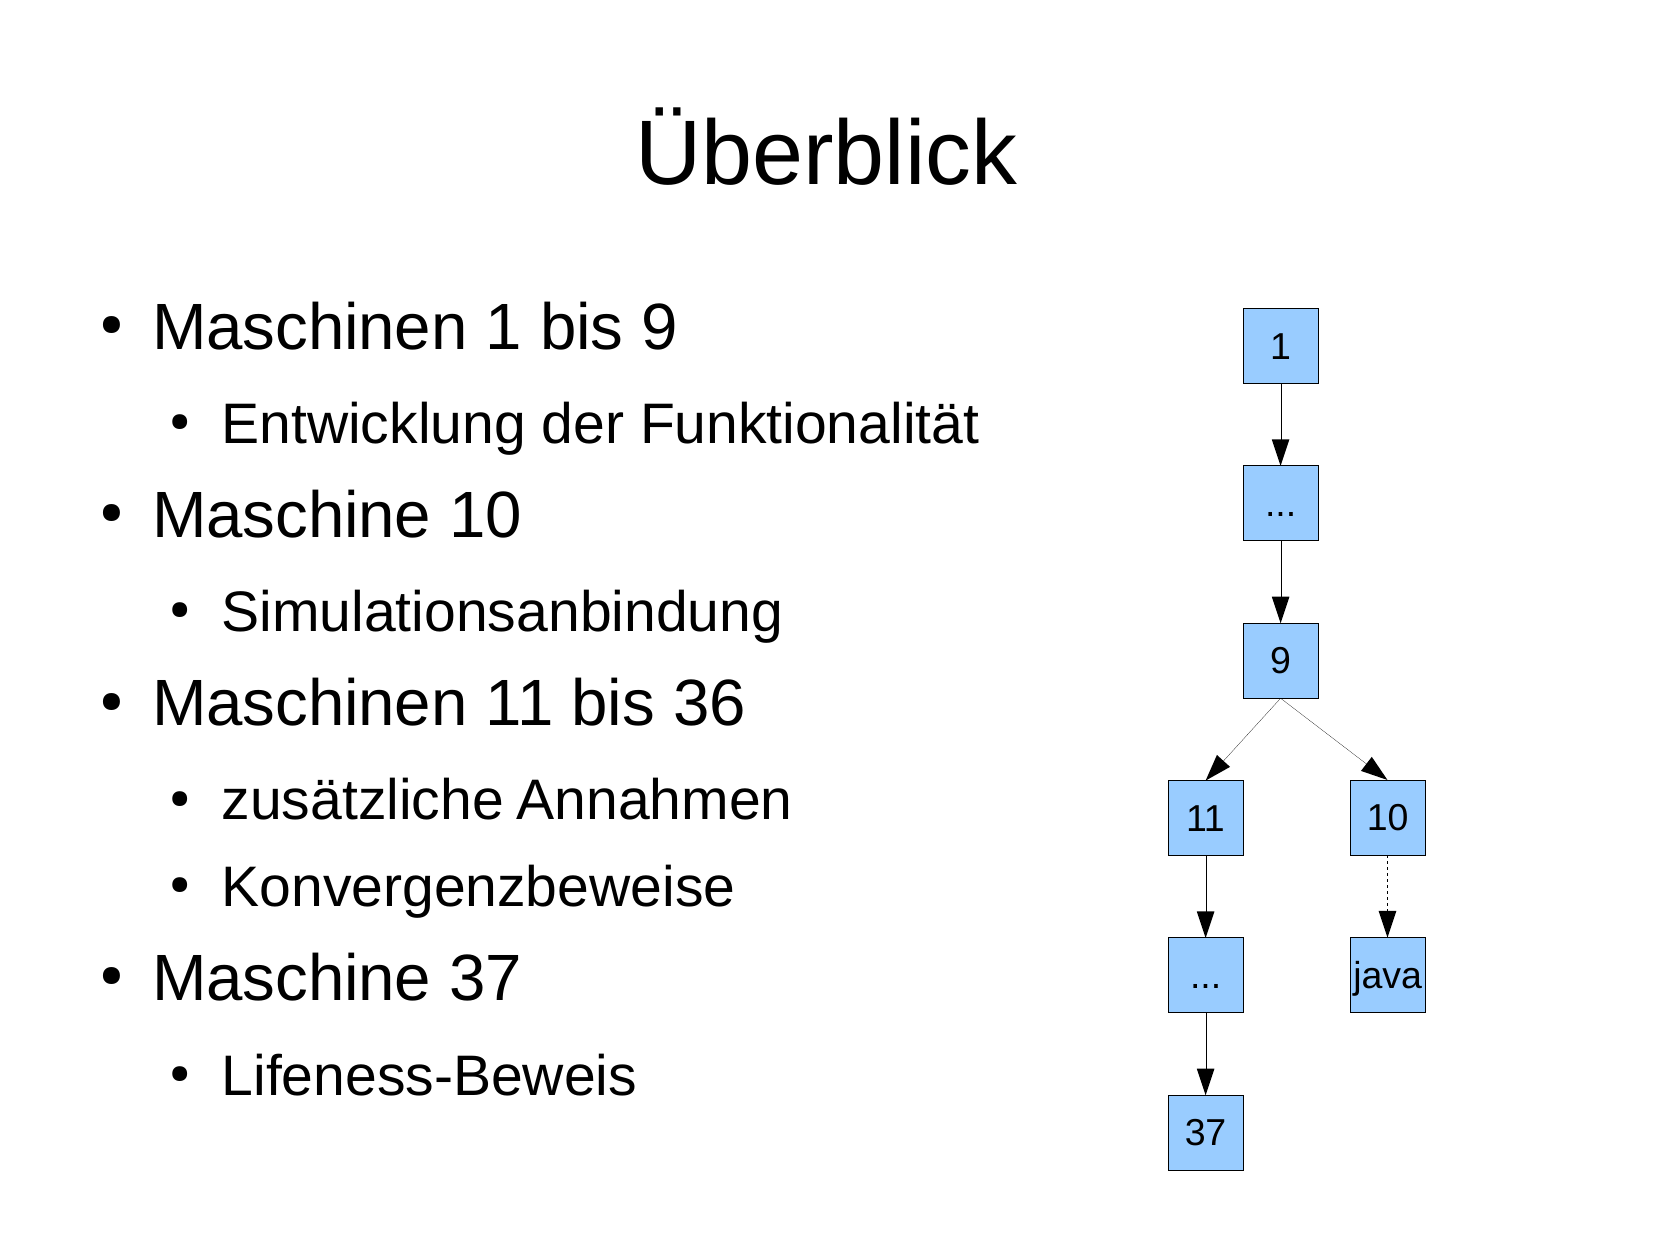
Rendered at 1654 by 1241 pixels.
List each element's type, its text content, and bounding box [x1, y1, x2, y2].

text_box ... [1168, 937, 1244, 1013]
text_box ... [1243, 465, 1319, 541]
title Überblick [82, 56, 1571, 250]
list Maschinen 1 bis 9 Entwicklung der Funktionalität Maschine 10 Simulationsanbindung Maschinen 11 bis 36 zusätzliche Annahmen Konvergenzbeweise Maschine 37 Lifeness-Beweis [82, 290, 1571, 1109]
text_box 37 [1168, 1095, 1244, 1171]
text_box 10 [1350, 780, 1426, 856]
text_box 1 [1243, 308, 1319, 384]
text_box 11 [1168, 780, 1244, 856]
text_box java [1350, 937, 1426, 1013]
text_box 9 [1243, 623, 1319, 699]
